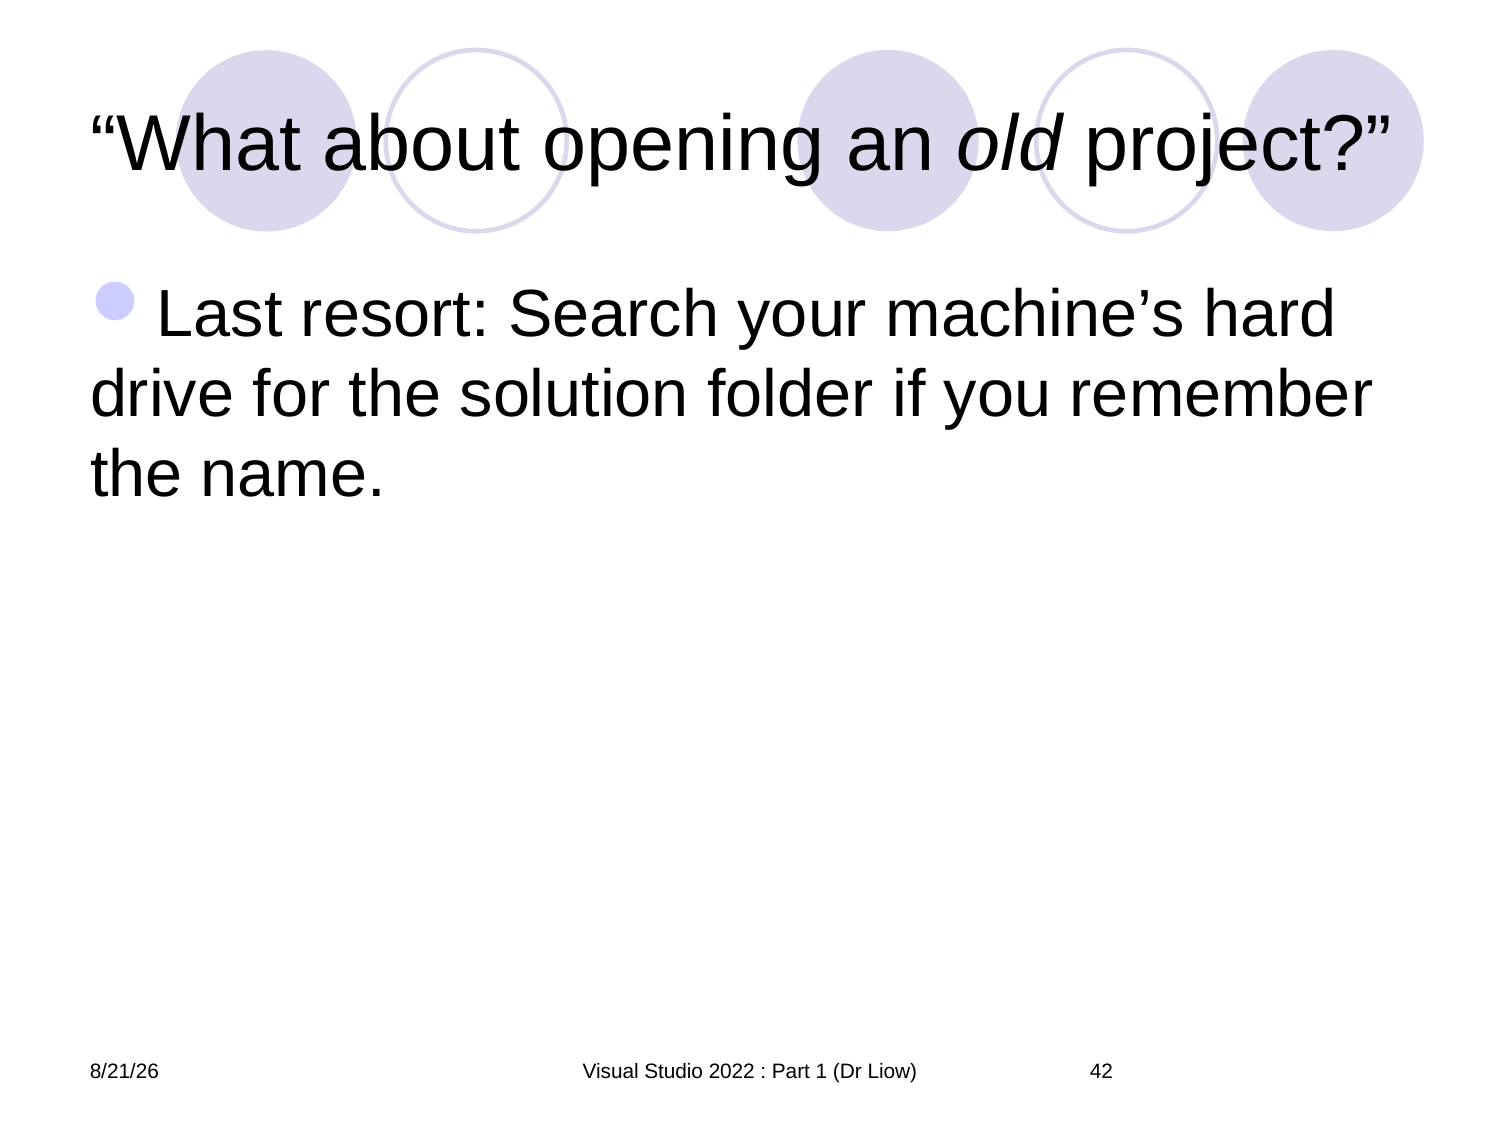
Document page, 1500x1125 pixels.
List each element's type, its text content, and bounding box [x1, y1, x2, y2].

text_box Visual Studio 2022 : Part 1 (Dr Liow) [512, 1049, 988, 1101]
text_box 1/11/22 [74, 1049, 426, 1101]
text_box <number> [1074, 1049, 1426, 1101]
list Last resort: Search your machine’s hard drive for the solution folder if you remember the name. [75, 262, 1426, 1006]
title “What about opening an old project?” [75, 45, 1426, 233]
